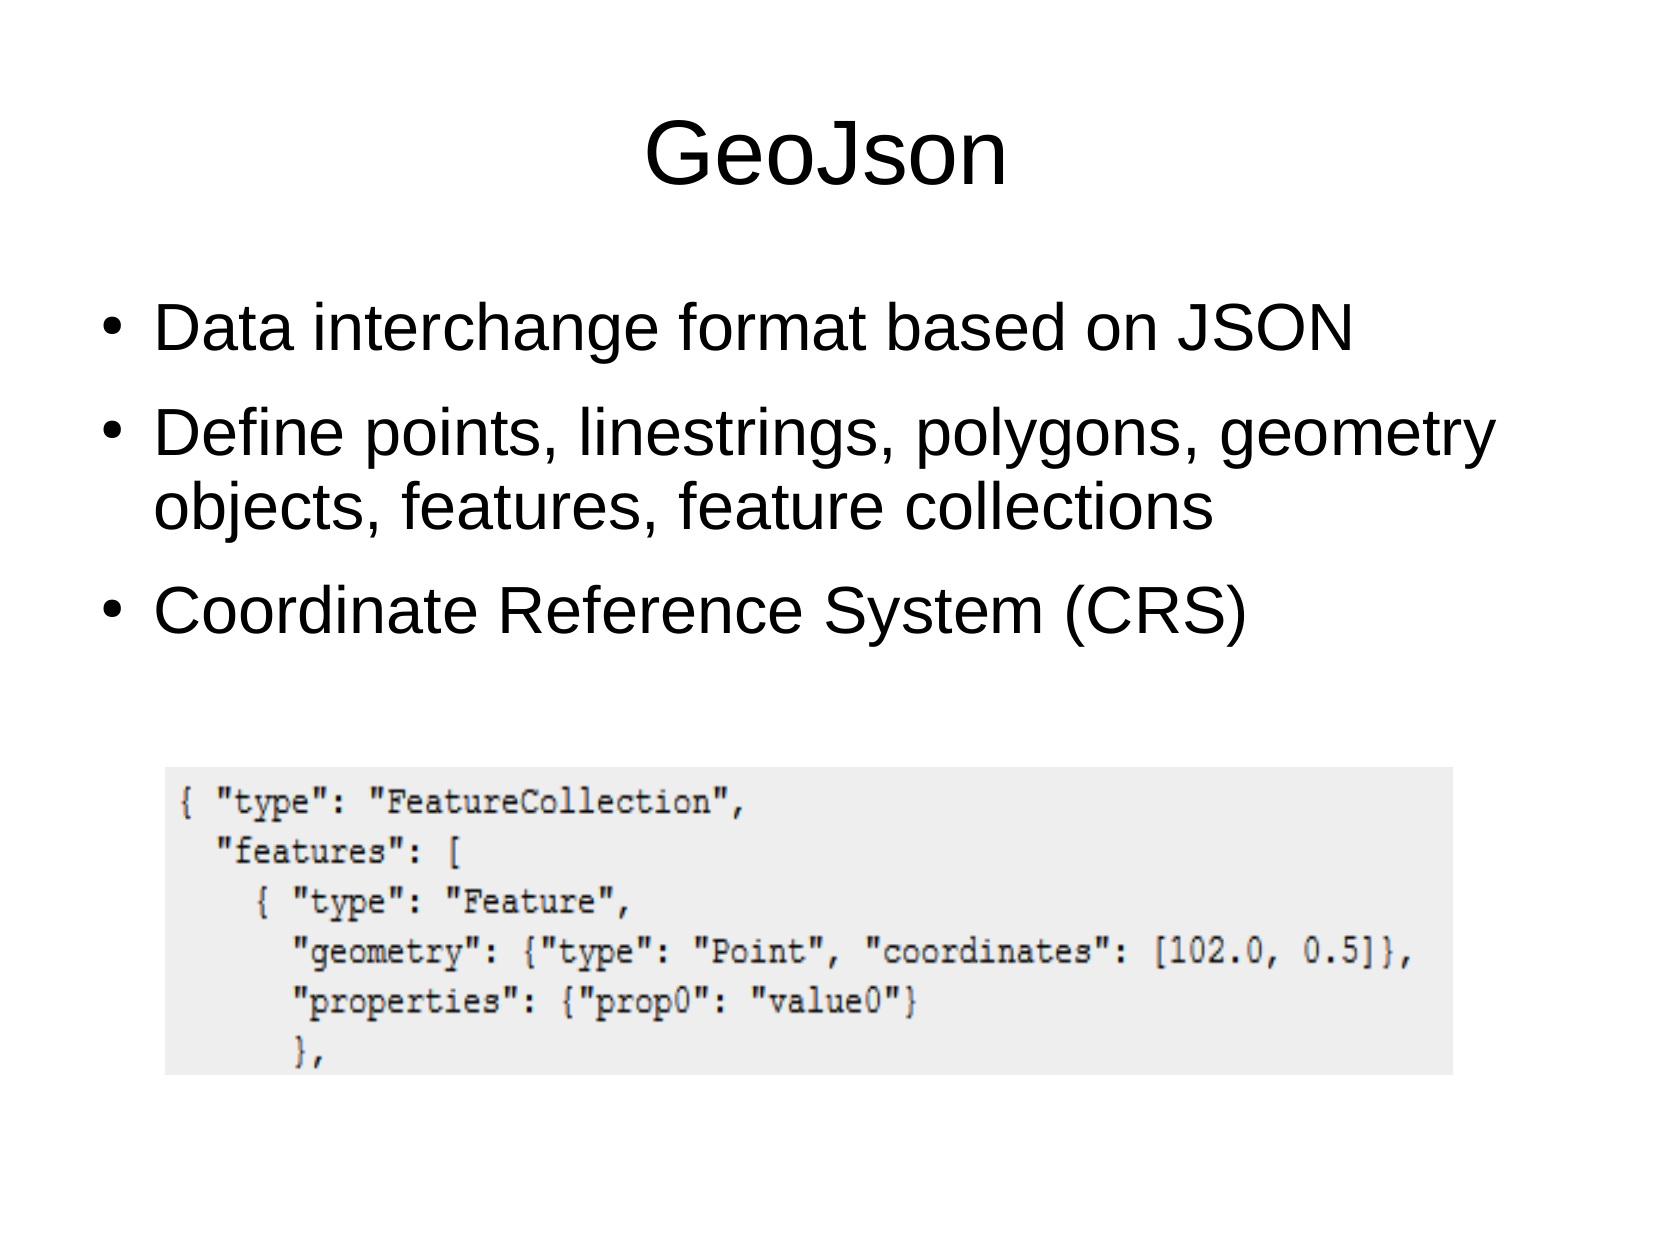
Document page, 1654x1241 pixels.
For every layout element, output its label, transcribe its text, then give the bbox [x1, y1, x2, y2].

picture [165, 767, 1453, 1075]
list Data interchange format based on JSON Define points, linestrings, polygons, geometry objects, features, feature collections Coordinate Reference System (CRS) [82, 290, 1538, 1010]
title GeoJson [82, 49, 1571, 257]
